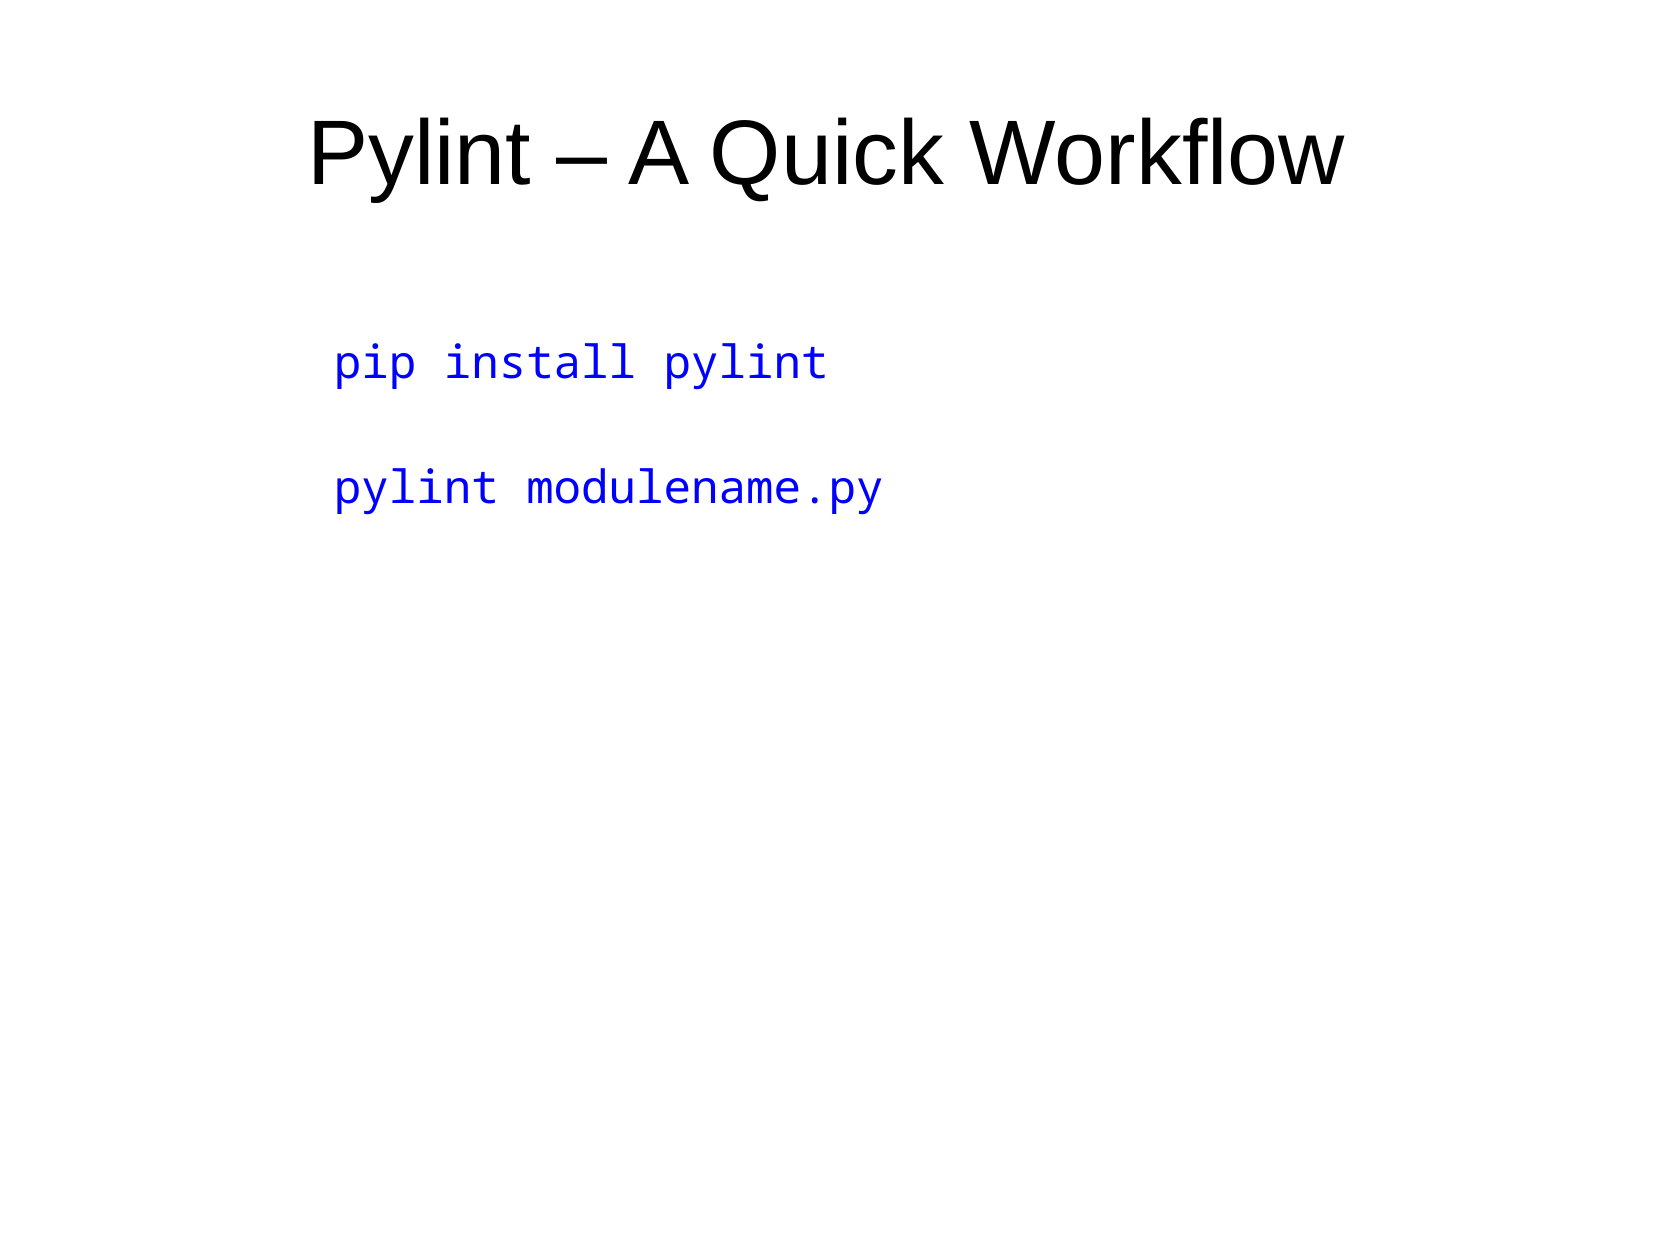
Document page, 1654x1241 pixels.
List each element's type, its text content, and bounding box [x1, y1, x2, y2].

title Pylint – A Quick Workflow [82, 49, 1571, 257]
text_box pip install pylint pylint modulename.py [318, 322, 1182, 508]
